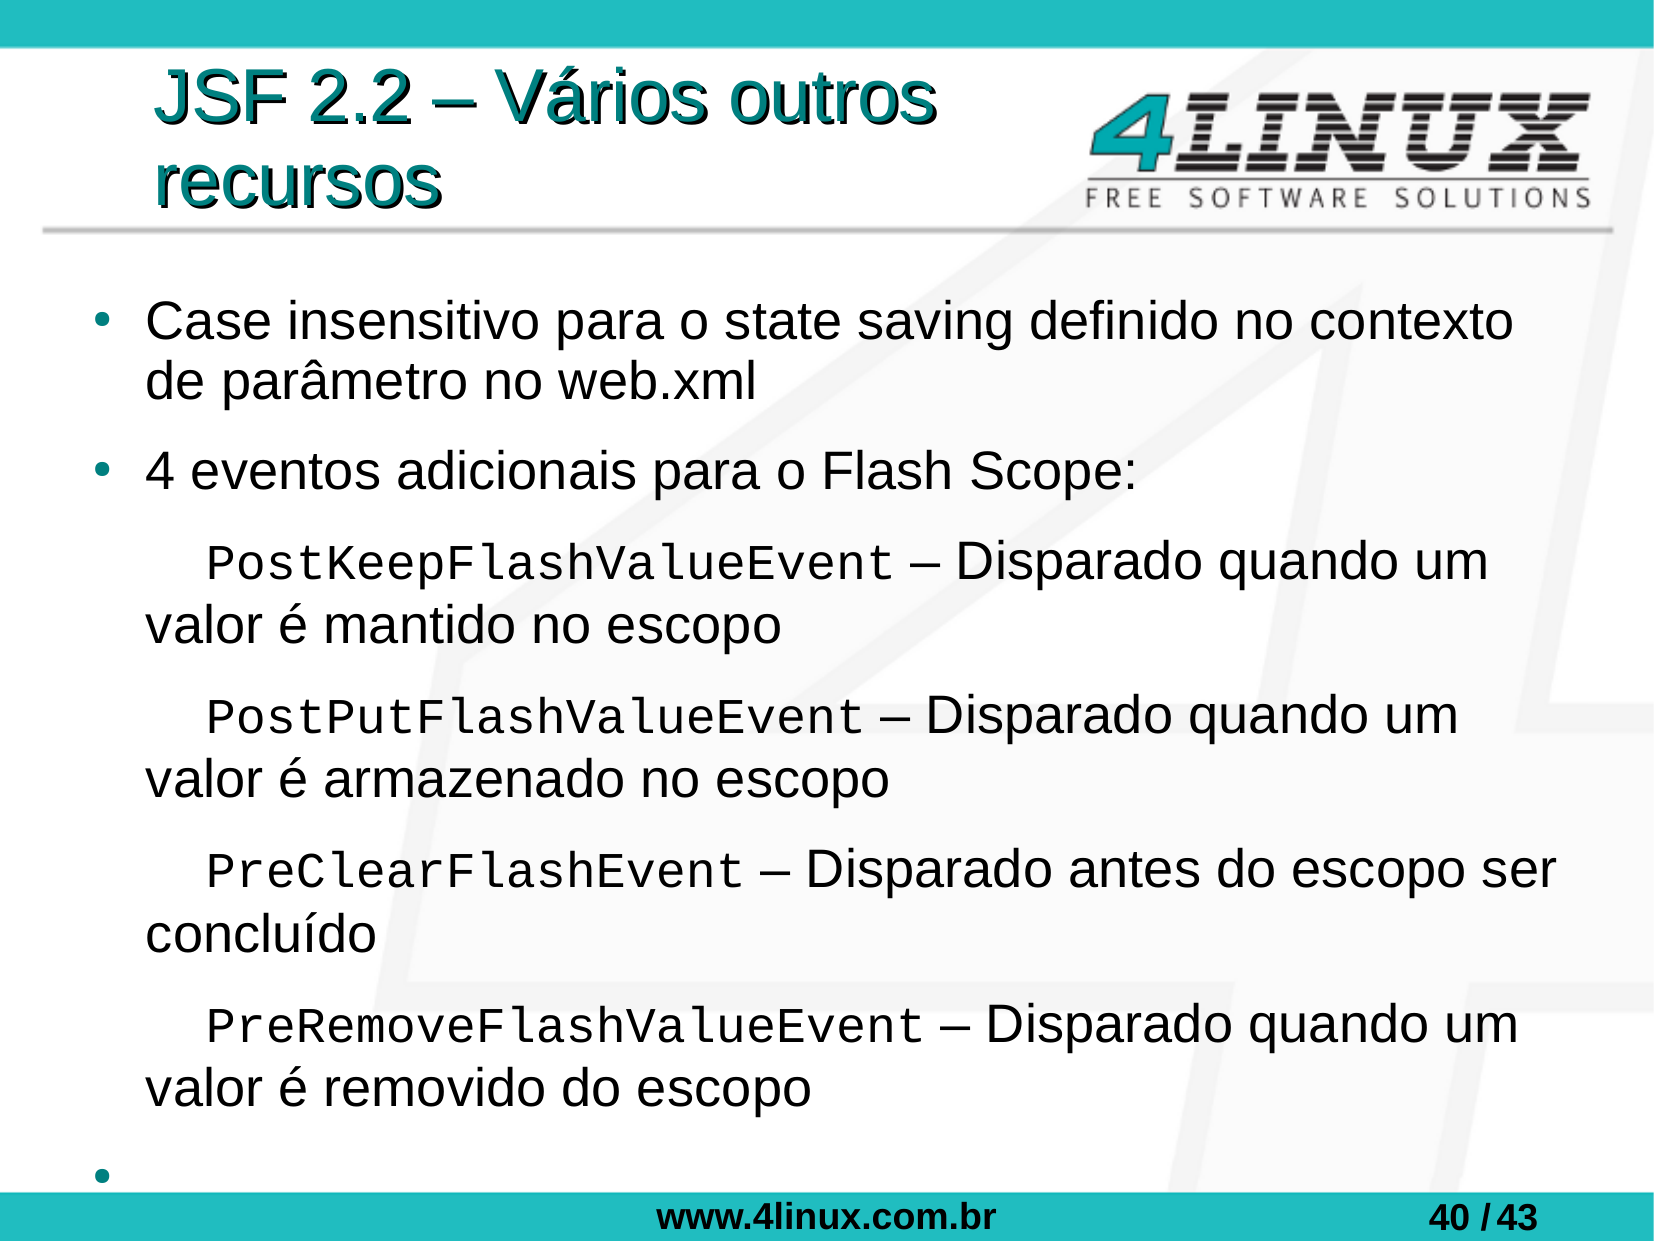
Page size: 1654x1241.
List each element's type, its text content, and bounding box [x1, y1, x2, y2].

list Case insensitivo para o state saving definido no contexto de parâmetro no web.xml 4 eventos adicionais para o Flash Scope: PostKeepFlashValueEvent – Disparado quando um valor é mantido no escopo PostPutFlashValueEvent – Disparado quando um valor é armazenado no escopo PreClearFlashEvent – Disparado antes do escopo ser concluído PreRemoveFlashValueEvent – Disparado quando um valor é removido do escopo [75, 290, 1564, 1163]
picture [0, 0, 1654, 1241]
title JSF 2.2 – Vários outros recursos [82, 49, 1051, 226]
